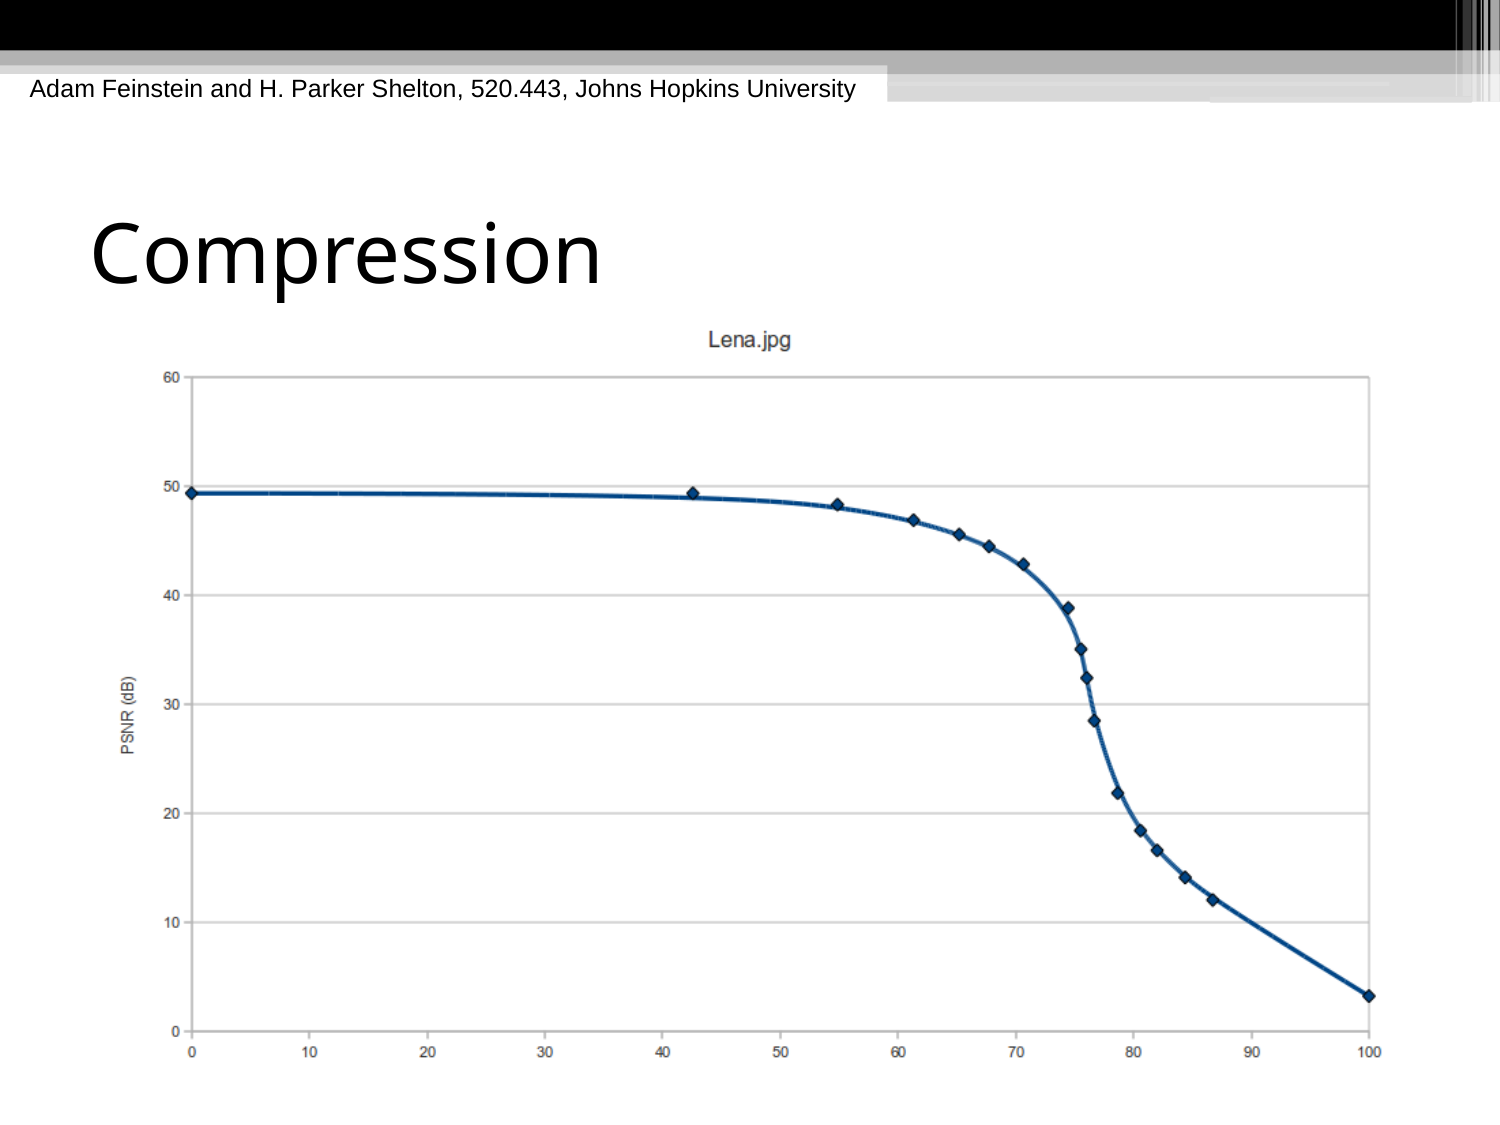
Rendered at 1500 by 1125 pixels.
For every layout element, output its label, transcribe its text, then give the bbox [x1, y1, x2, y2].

picture [109, 316, 1391, 1067]
title Compression [75, 187, 1425, 363]
text_box Adam Feinstein and H. Parker Shelton, 520.443, Johns Hopkins University [0, 67, 888, 110]
